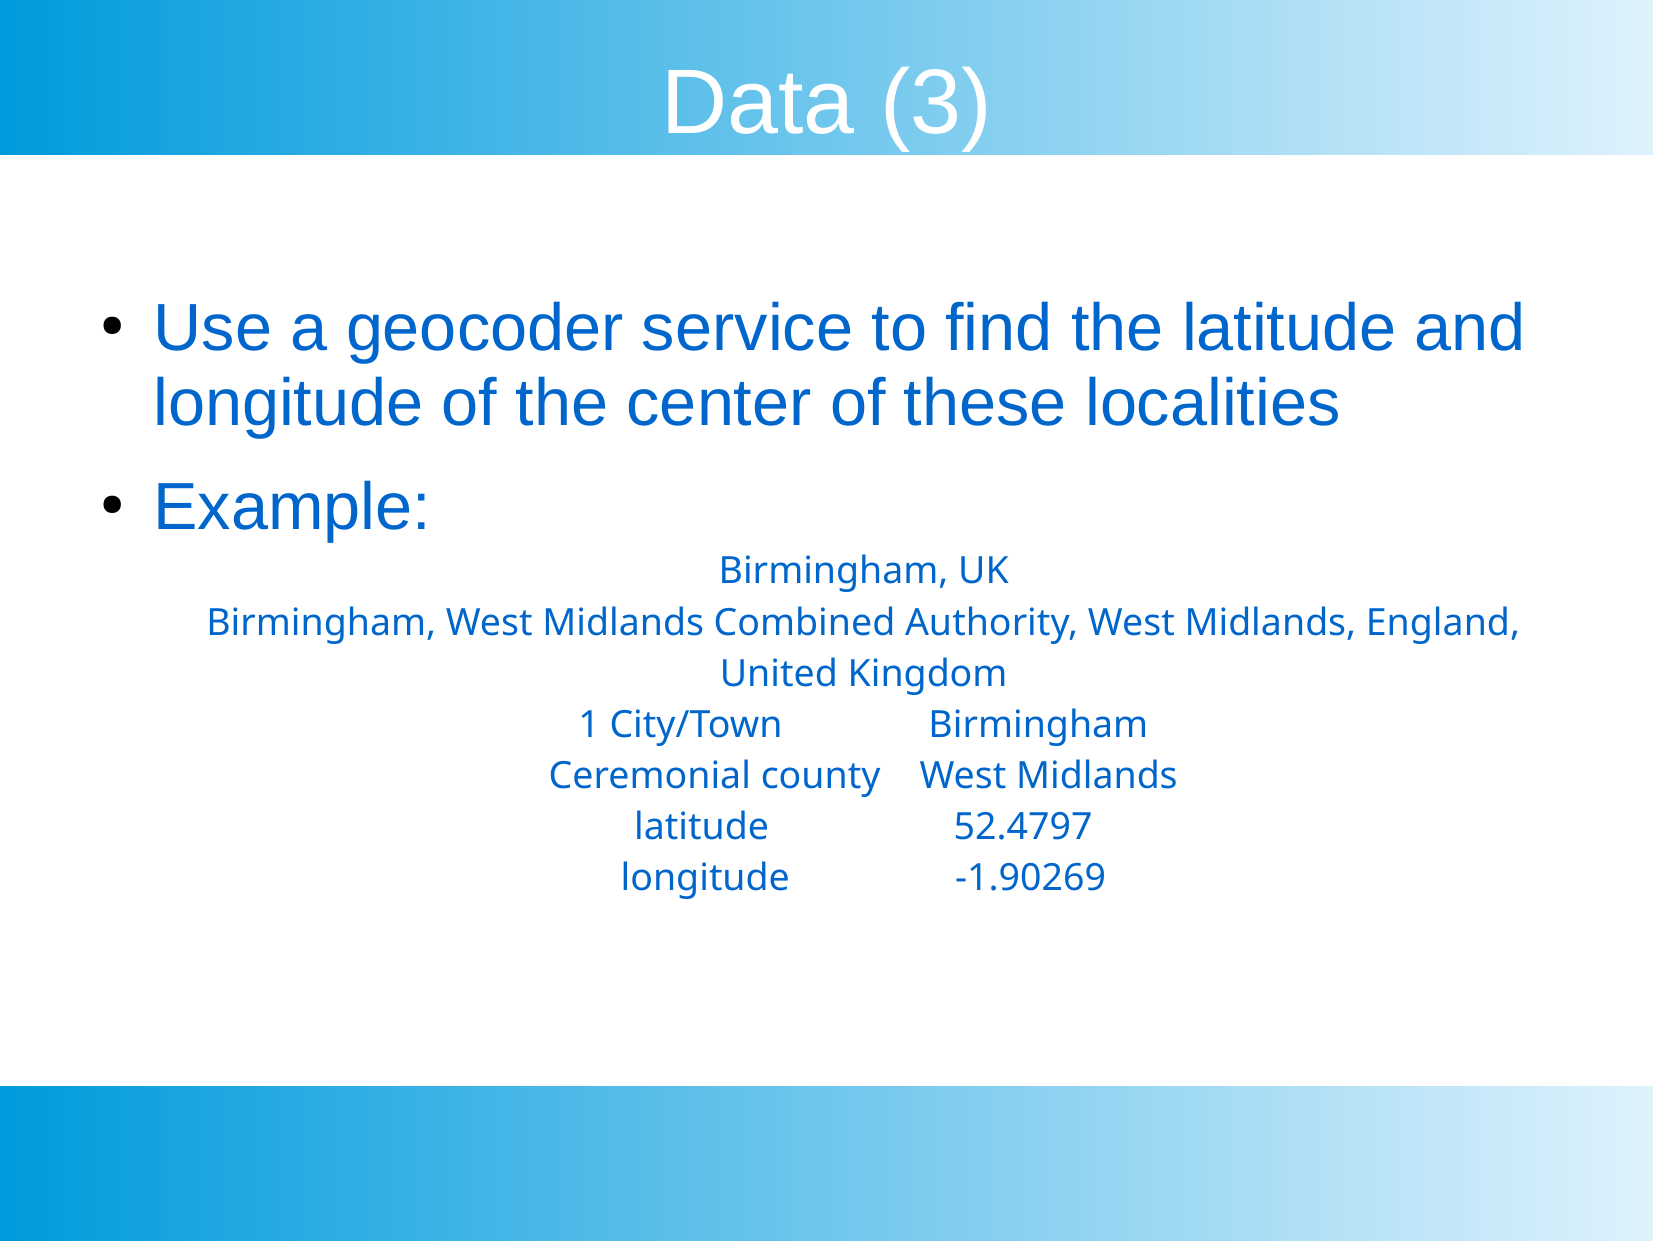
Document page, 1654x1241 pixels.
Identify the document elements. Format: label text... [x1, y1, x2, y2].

list Use a geocoder service to find the latitude and longitude of the center of these localities Example: Birmingham, UK Birmingham, West Midlands Combined Authority, West Midlands, England, United Kingdom 1 City/Town Birmingham Ceremonial county West Midlands latitude 52.4797 longitude -1.90269 [82, 290, 1571, 1010]
title Data (3) [82, 49, 1571, 155]
